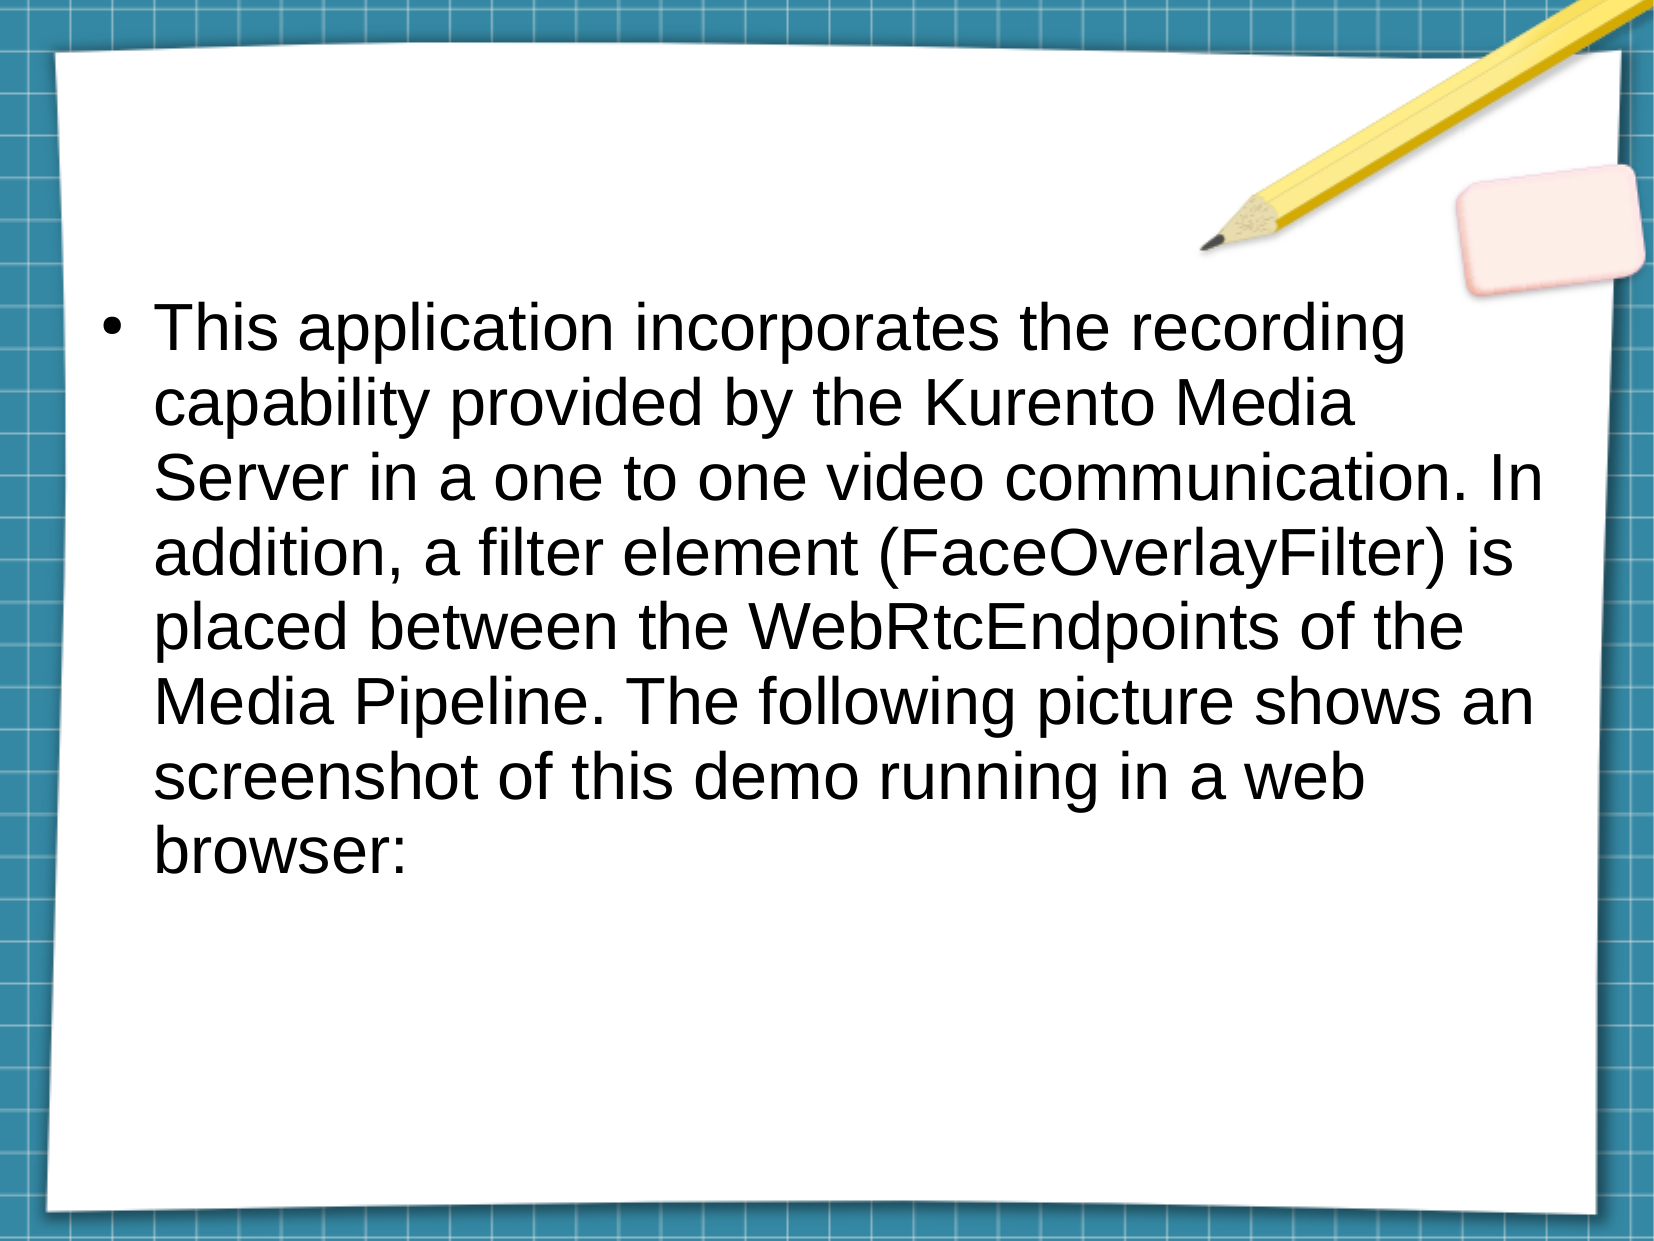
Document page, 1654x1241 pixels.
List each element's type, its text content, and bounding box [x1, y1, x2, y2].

list This application incorporates the recording capability provided by the Kurento Media Server in a one to one video communication. In addition, a filter element (FaceOverlayFilter) is placed between the WebRtcEndpoints of the Media Pipeline. The following picture shows an screenshot of this demo running in a web browser: [82, 290, 1571, 1010]
picture [0, 0, 1654, 1241]
